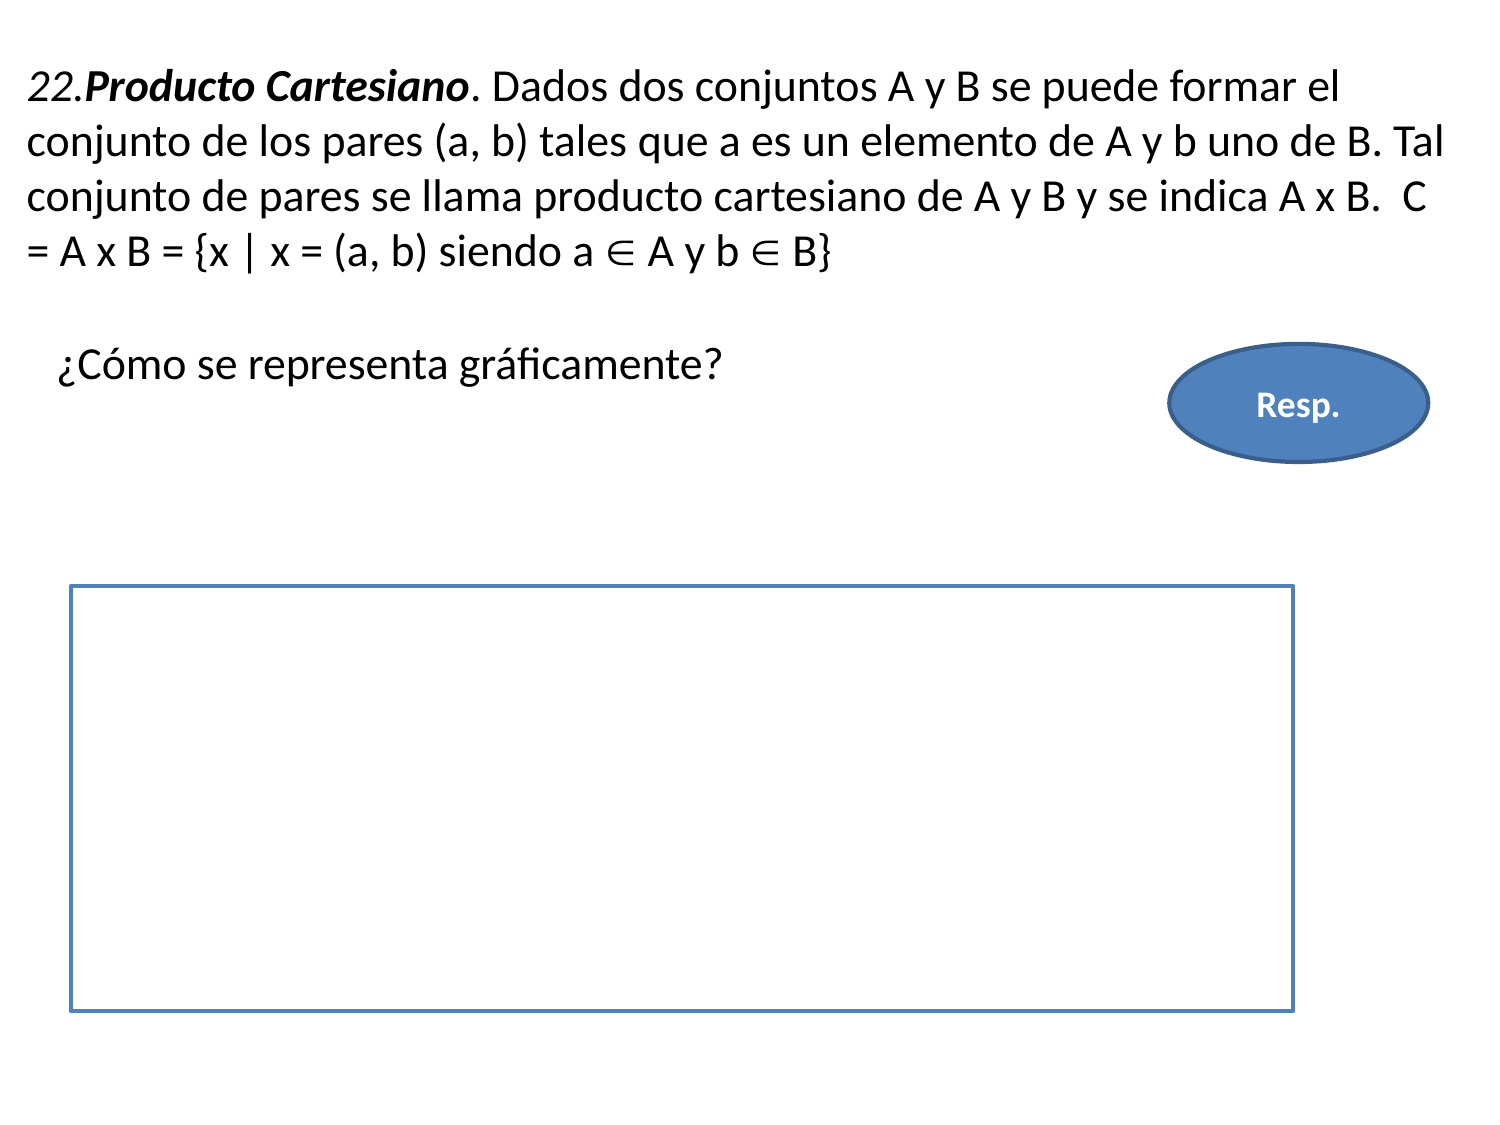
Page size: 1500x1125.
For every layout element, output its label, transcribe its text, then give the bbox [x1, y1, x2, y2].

text_box ¿Cómo se representa gráficamente? [41, 326, 972, 397]
text_box Resp. [1169, 343, 1429, 462]
title 22.Producto Cartesiano. Dados dos conjuntos A y B se puede formar el conjunto de los pares (a, b) tales que a es un elemento de A y b uno de B. Tal conjunto de pares se llama producto cartesiano de A y B y se indica A x B. C = A x B = {x | x = (a, b) siendo a  A y b  B} [11, 0, 1465, 331]
text_box [70, 586, 1294, 1012]
